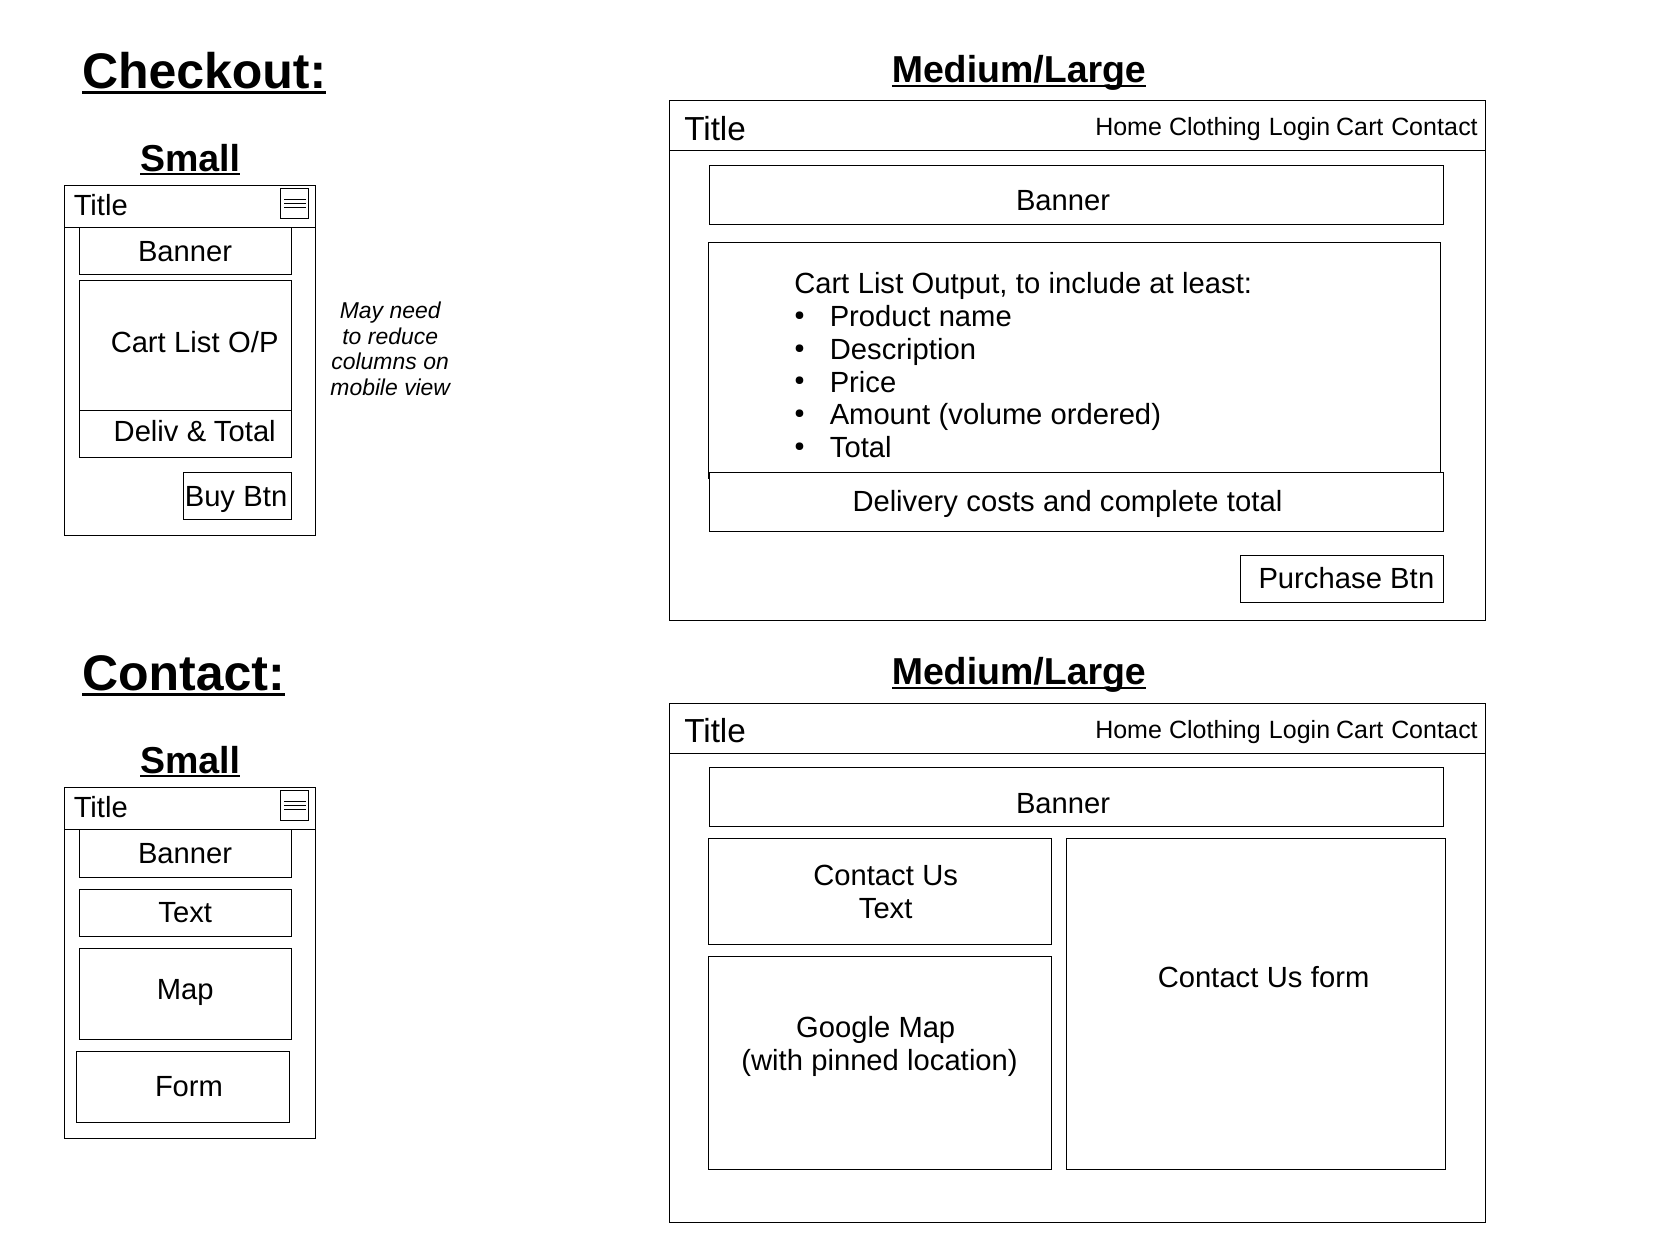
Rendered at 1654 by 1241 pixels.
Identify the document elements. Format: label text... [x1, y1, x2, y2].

text_box Buy Btn [124, 472, 349, 521]
text_box Home [1080, 707, 1154, 751]
text_box Delivery costs and complete total [803, 477, 1333, 526]
text_box Banner [970, 176, 1156, 225]
text_box Cart [1321, 708, 1376, 751]
text_box May need to reduce columns on mobile view [315, 290, 466, 408]
text_box Form [106, 1062, 272, 1123]
text_box Purchase Btn [1169, 554, 1524, 603]
text_box Banner [102, 227, 268, 280]
text_box Contact Us Text [797, 851, 975, 945]
text_box Title [669, 705, 833, 762]
text_box Banner [102, 829, 268, 889]
text_box Cart List Output, to include at least: Product name Description Price Amount (volume ordered) Total [779, 259, 1288, 472]
text_box Contact Us form [1051, 953, 1477, 1130]
text_box Banner [970, 779, 1156, 827]
text_box Cart [1321, 105, 1376, 149]
text_box Medium/Large [877, 643, 1194, 701]
text_box [64, 185, 316, 536]
text_box Text [102, 889, 268, 948]
text_box Small [125, 129, 256, 227]
text_box Login [1254, 105, 1355, 165]
text_box Title [669, 102, 833, 160]
text_box Deliv & Total [82, 407, 308, 456]
text_box Title [59, 783, 125, 835]
text_box Title [59, 181, 125, 233]
text_box [64, 787, 316, 1139]
text_box [669, 703, 1486, 1223]
text_box Cart List O/P [82, 318, 308, 367]
text_box Medium/Large [877, 41, 1194, 99]
text_box Contact [1376, 708, 1503, 779]
text_box Contact [1376, 105, 1503, 177]
text_box Map [102, 965, 268, 1022]
text_box Login [1254, 708, 1355, 767]
text_box Small [125, 731, 256, 829]
text_box Home [1080, 105, 1154, 149]
text_box [669, 100, 1486, 621]
text_box Clothing [1154, 105, 1254, 165]
text_box Google Map (with pinned location) [714, 1003, 1046, 1118]
text_box Clothing [1154, 707, 1290, 767]
text_box Contact: [67, 637, 386, 709]
text_box Checkout: [67, 35, 386, 107]
